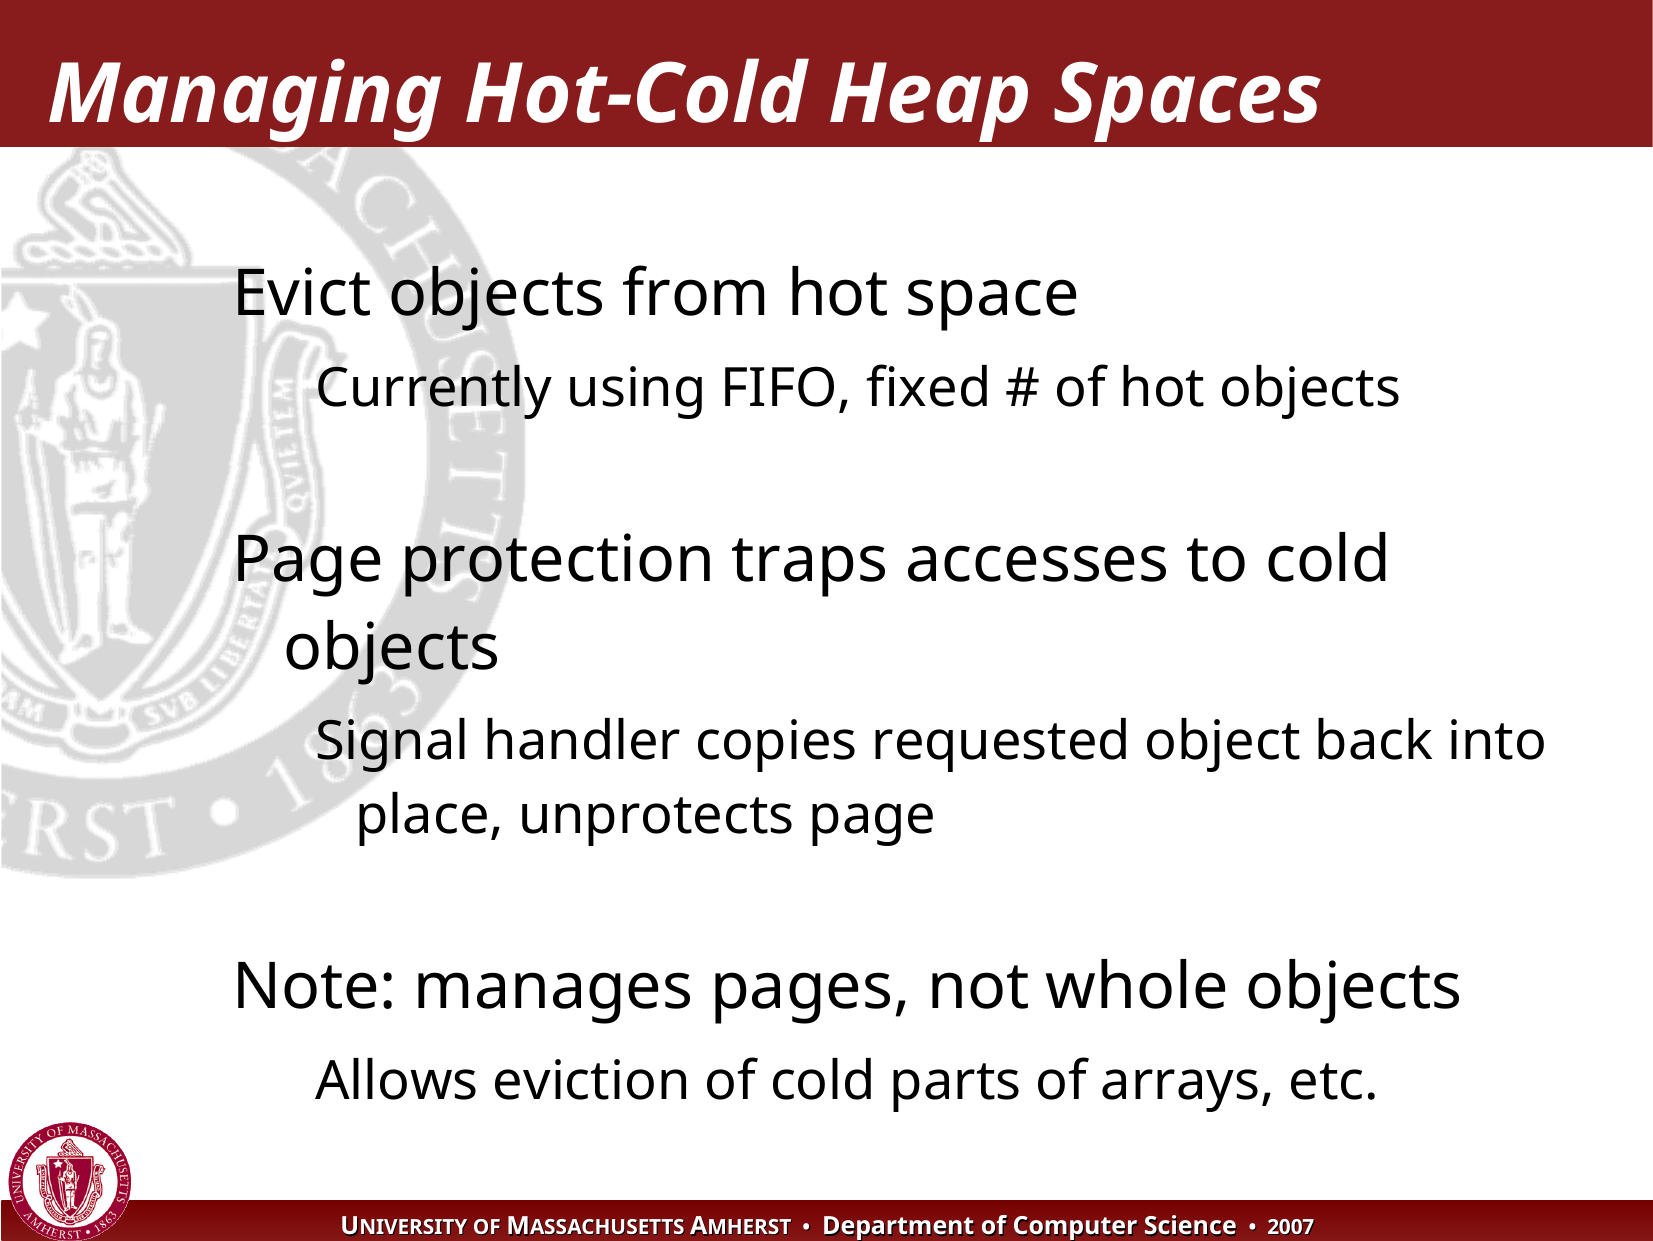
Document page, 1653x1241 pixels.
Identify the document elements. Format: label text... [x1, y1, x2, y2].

list Evict objects from hot space Currently using FIFO, fixed # of hot objects Page protection traps accesses to cold objects Signal handler copies requested object back into place, unprotects page Note: manages pages, not whole objects Allows eviction of cold parts of arrays, etc. [150, 246, 1571, 1126]
picture [0, 147, 1653, 1241]
title Managing Hot-Cold Heap Spaces [47, 0, 1653, 210]
